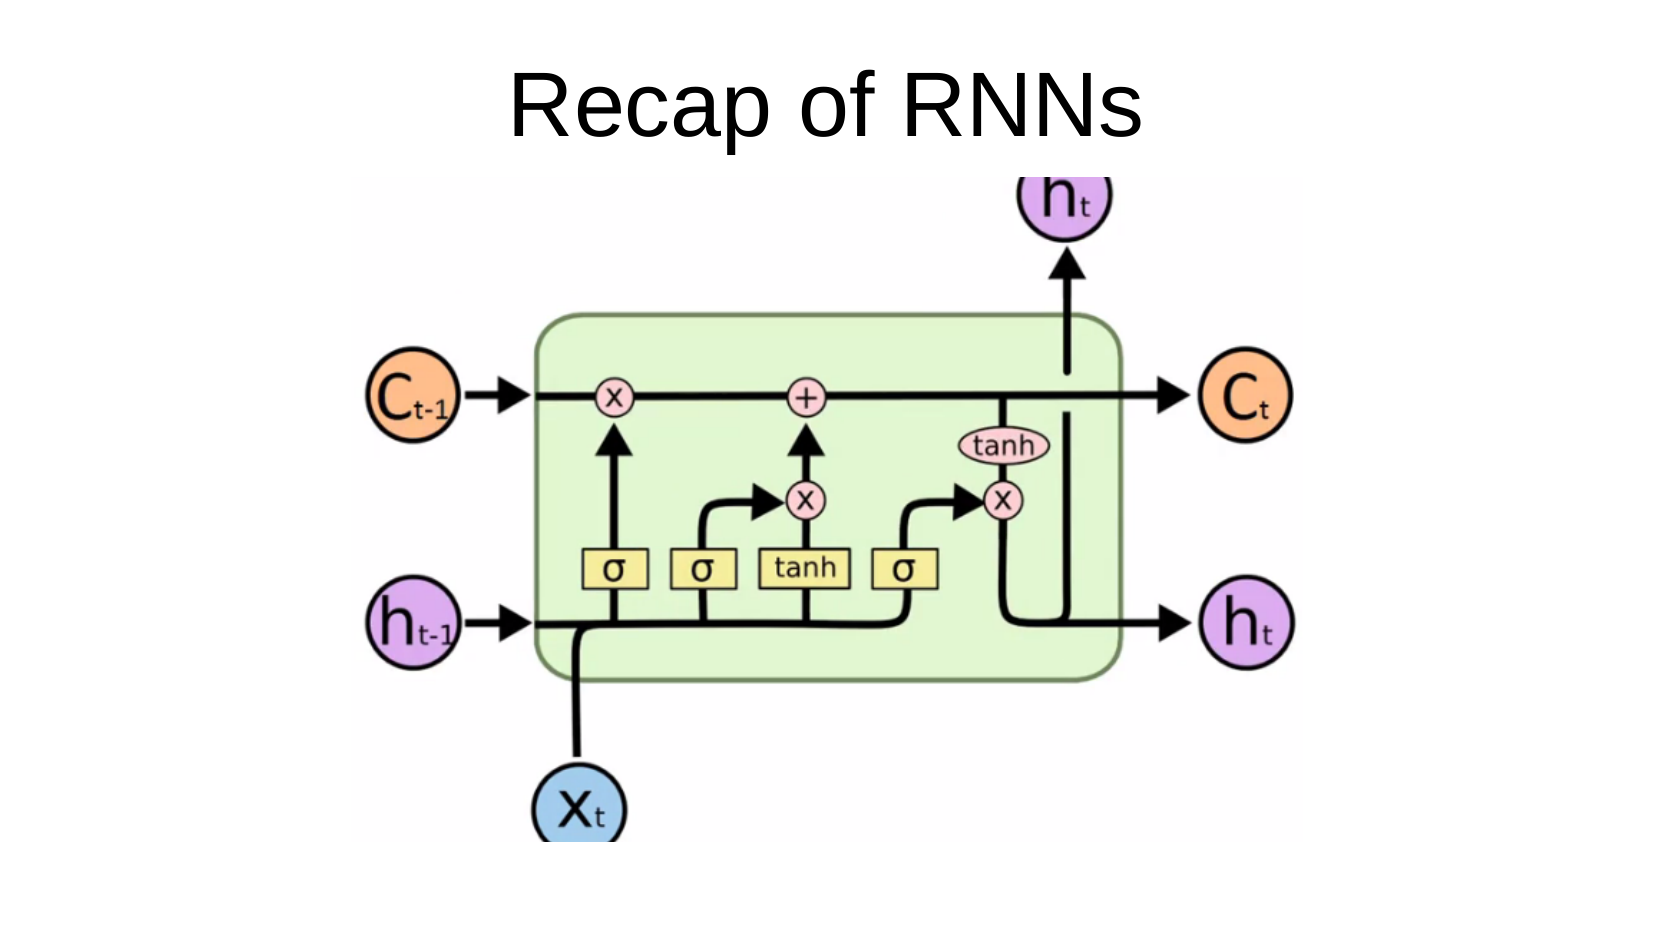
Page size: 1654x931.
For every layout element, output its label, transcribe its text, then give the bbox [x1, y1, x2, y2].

picture [351, 178, 1303, 842]
title Recap of RNNs [82, 21, 1571, 178]
